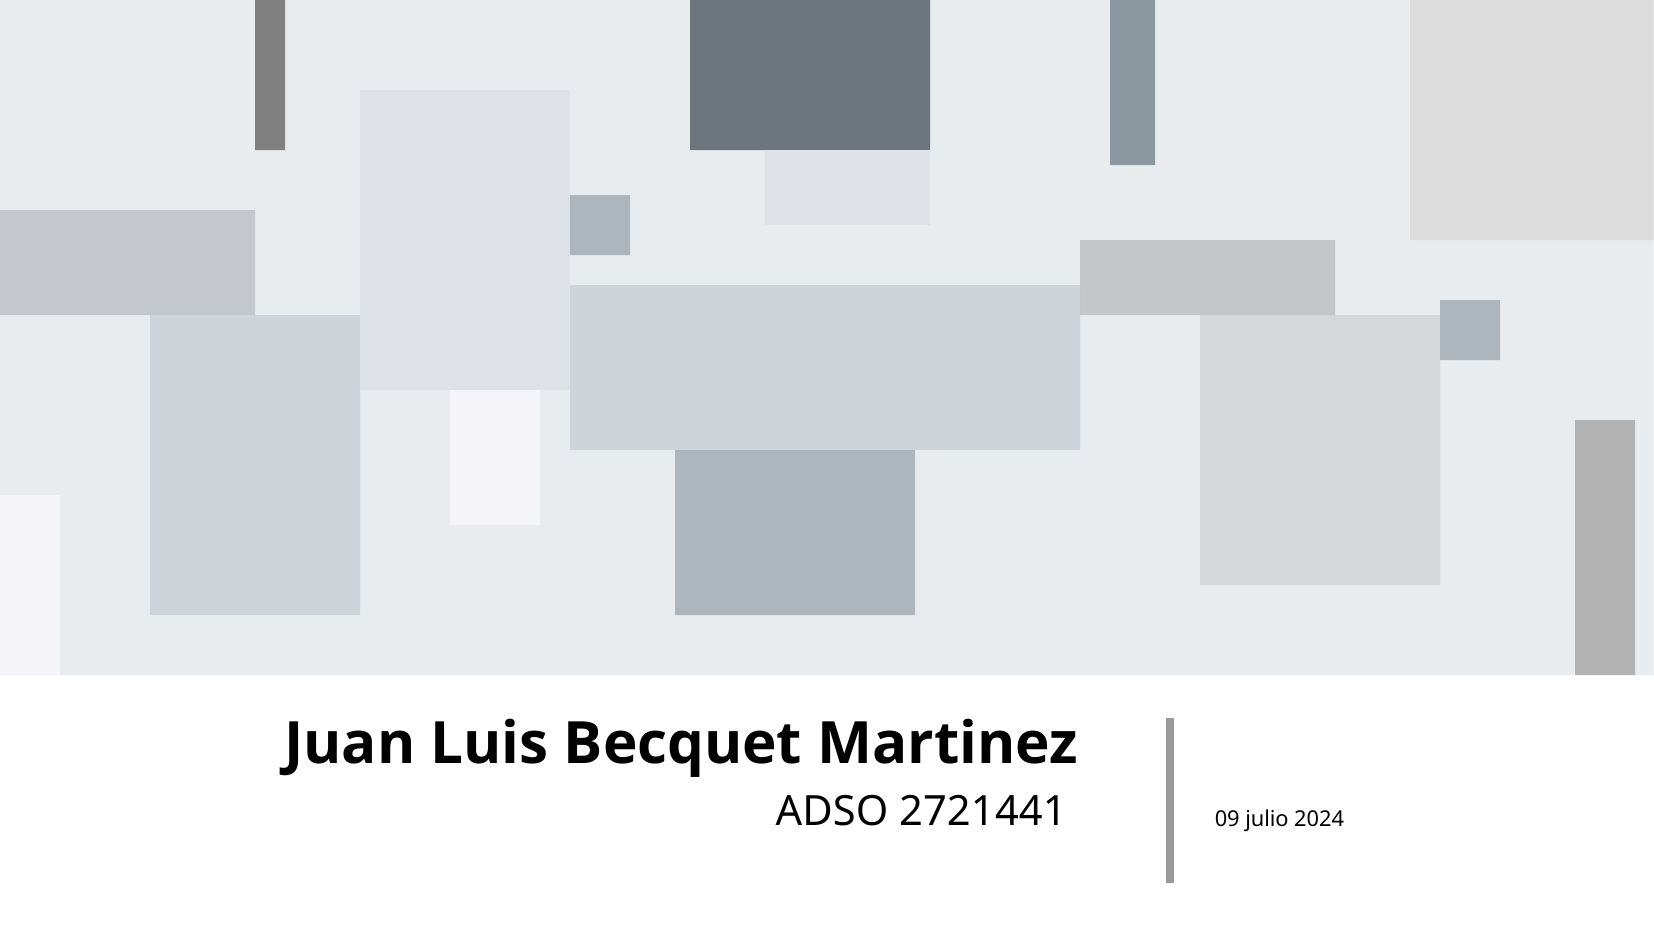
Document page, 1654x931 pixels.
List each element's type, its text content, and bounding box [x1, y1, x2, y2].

text_box Juan Luis Becquet Martinez ADSO 2721441 [164, 694, 1093, 931]
text_box 09 julio 2024 [1200, 759, 1591, 841]
